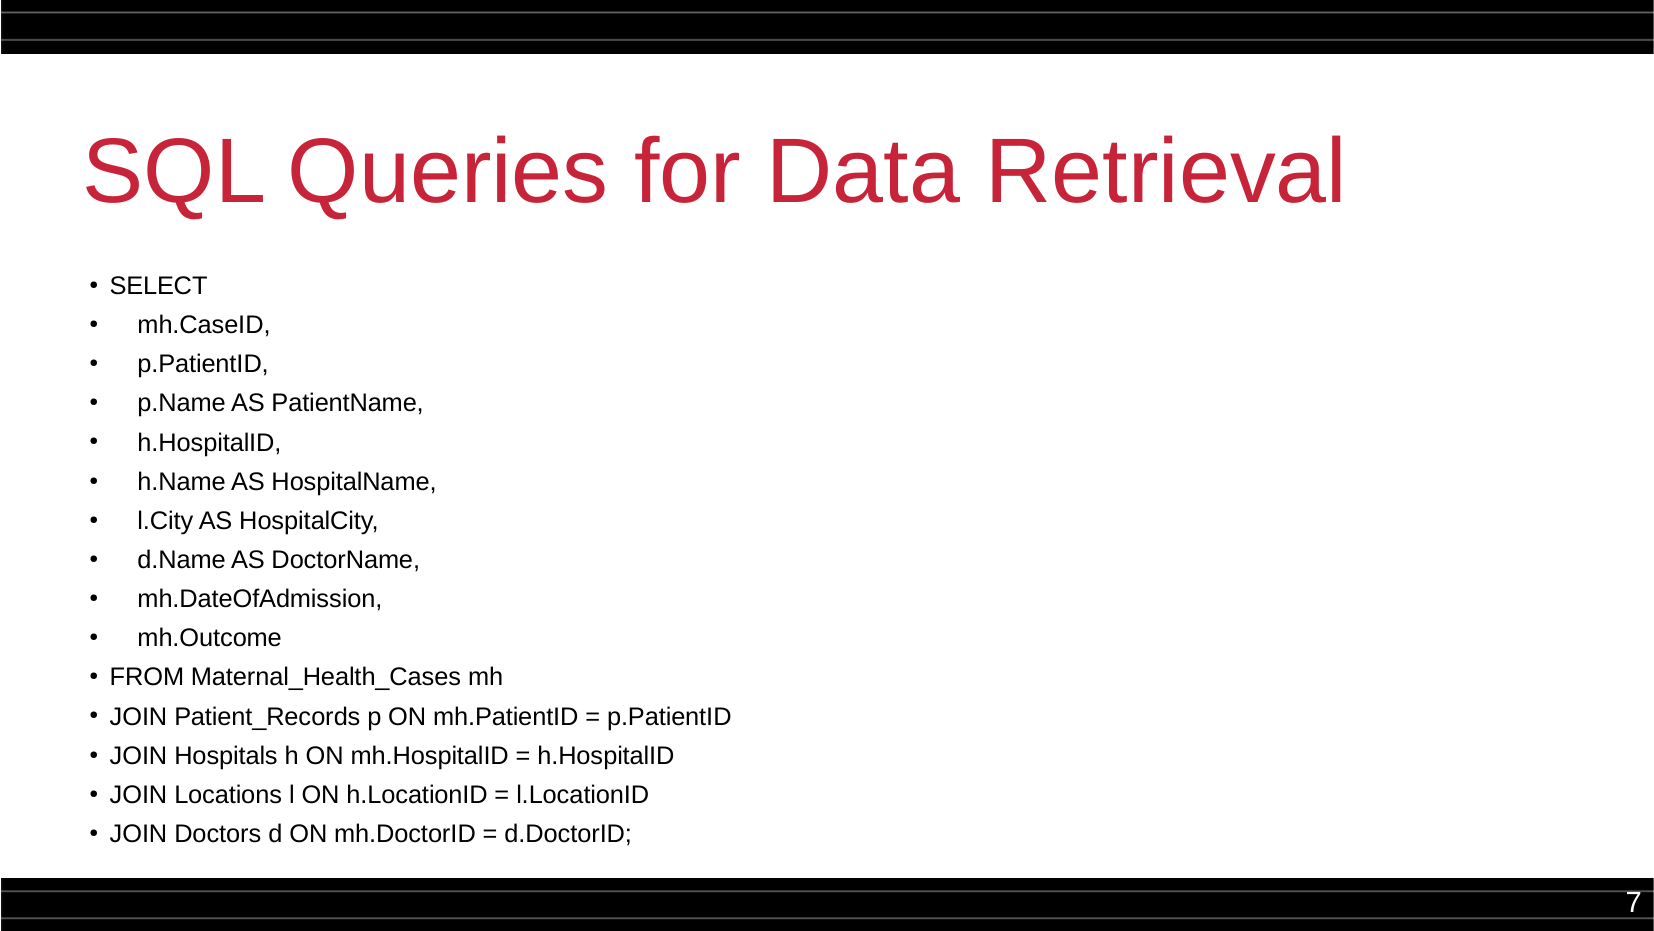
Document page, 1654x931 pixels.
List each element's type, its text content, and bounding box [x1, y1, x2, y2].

title SQL Queries for Data Retrieval [82, 92, 1571, 249]
picture [1, 0, 1654, 54]
list SELECT mh.CaseID, p.PatientID, p.Name AS PatientName, h.HospitalID, h.Name AS HospitalName, l.City AS HospitalCity, d.Name AS DoctorName, mh.DateOfAdmission, mh.Outcome FROM Maternal_Health_Cases mh JOIN Patient_Records p ON mh.PatientID = p.PatientID JOIN Hospitals h ON mh.HospitalID = h.HospitalID JOIN Locations l ON h.LocationID = l.LocationID JOIN Doctors d ON mh.DoctorID = d.DoctorID; [82, 271, 1571, 851]
picture [1, 878, 1654, 931]
